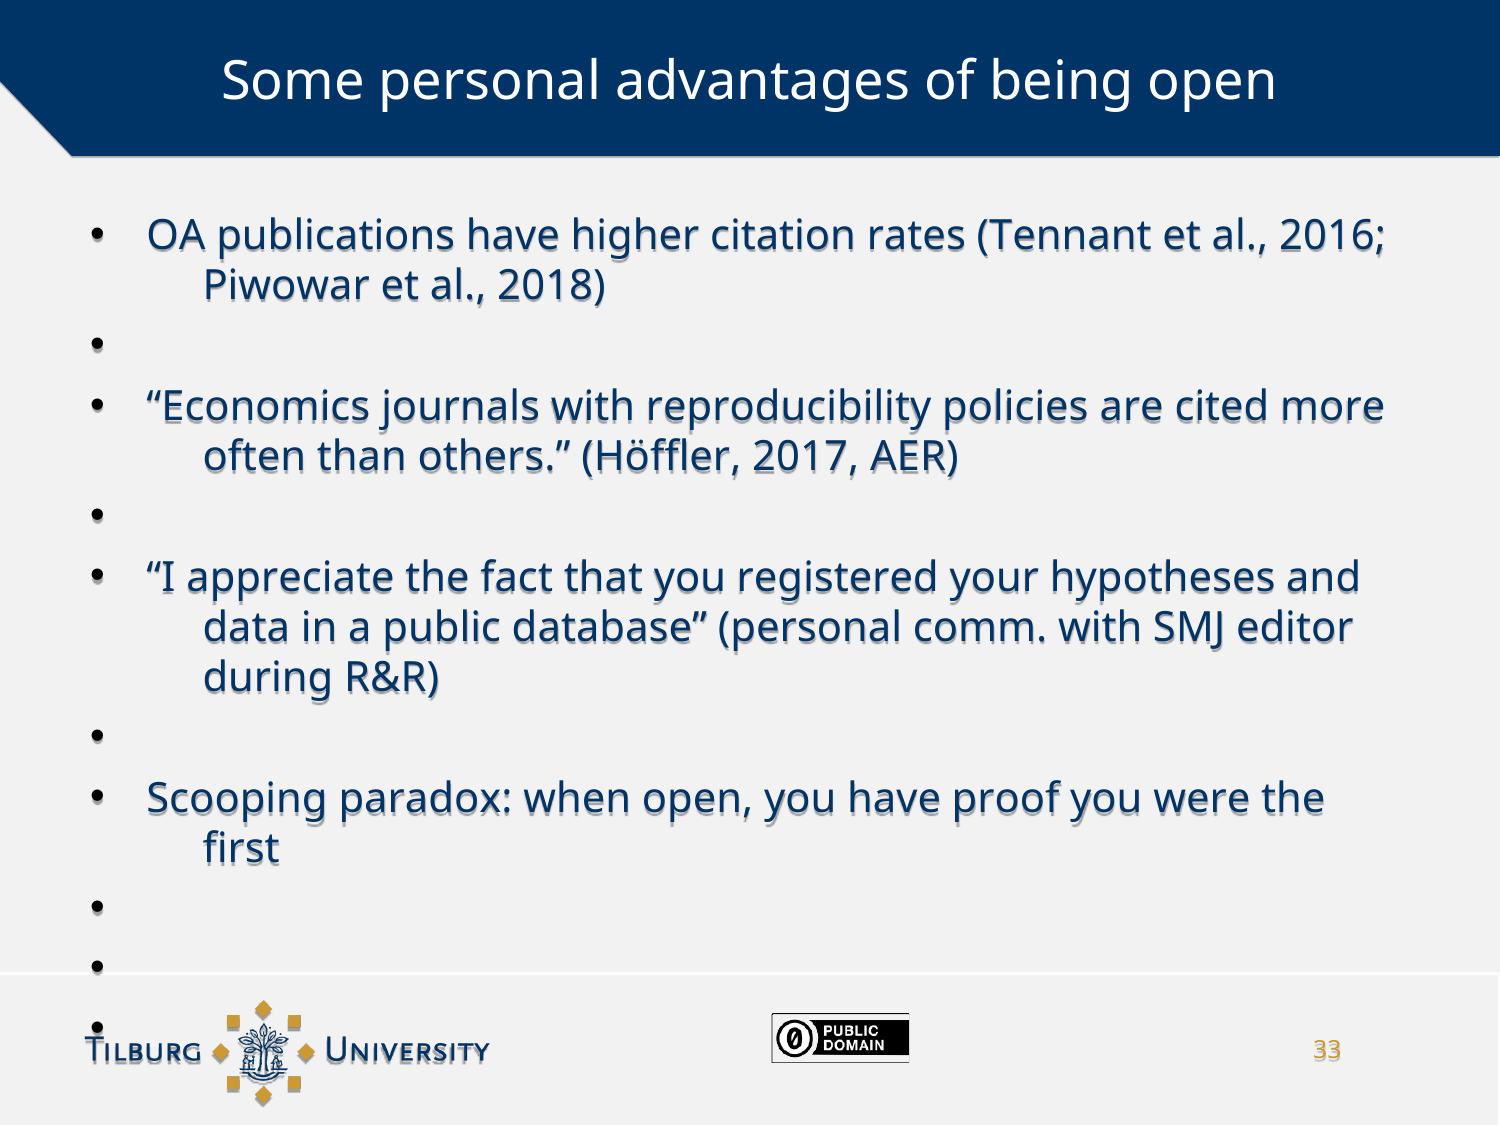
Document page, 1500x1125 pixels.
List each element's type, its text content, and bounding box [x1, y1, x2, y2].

text_box [1298, 1026, 1426, 1087]
title Some personal advantages of being open [75, 0, 1426, 156]
text_box OA publications have higher citation rates (Tennant et al., 2016; Piwowar et al., 2018) “Economics journals with reproducibility policies are cited more often than others.” (Höffler, 2017, AER) “I appreciate the fact that you registered your hypotheses and data in a public database” (personal comm. with SMJ editor during R&R) Scooping paradox: when open, you have proof you were the first [75, 200, 1426, 430]
text_box [772, 1014, 909, 1062]
